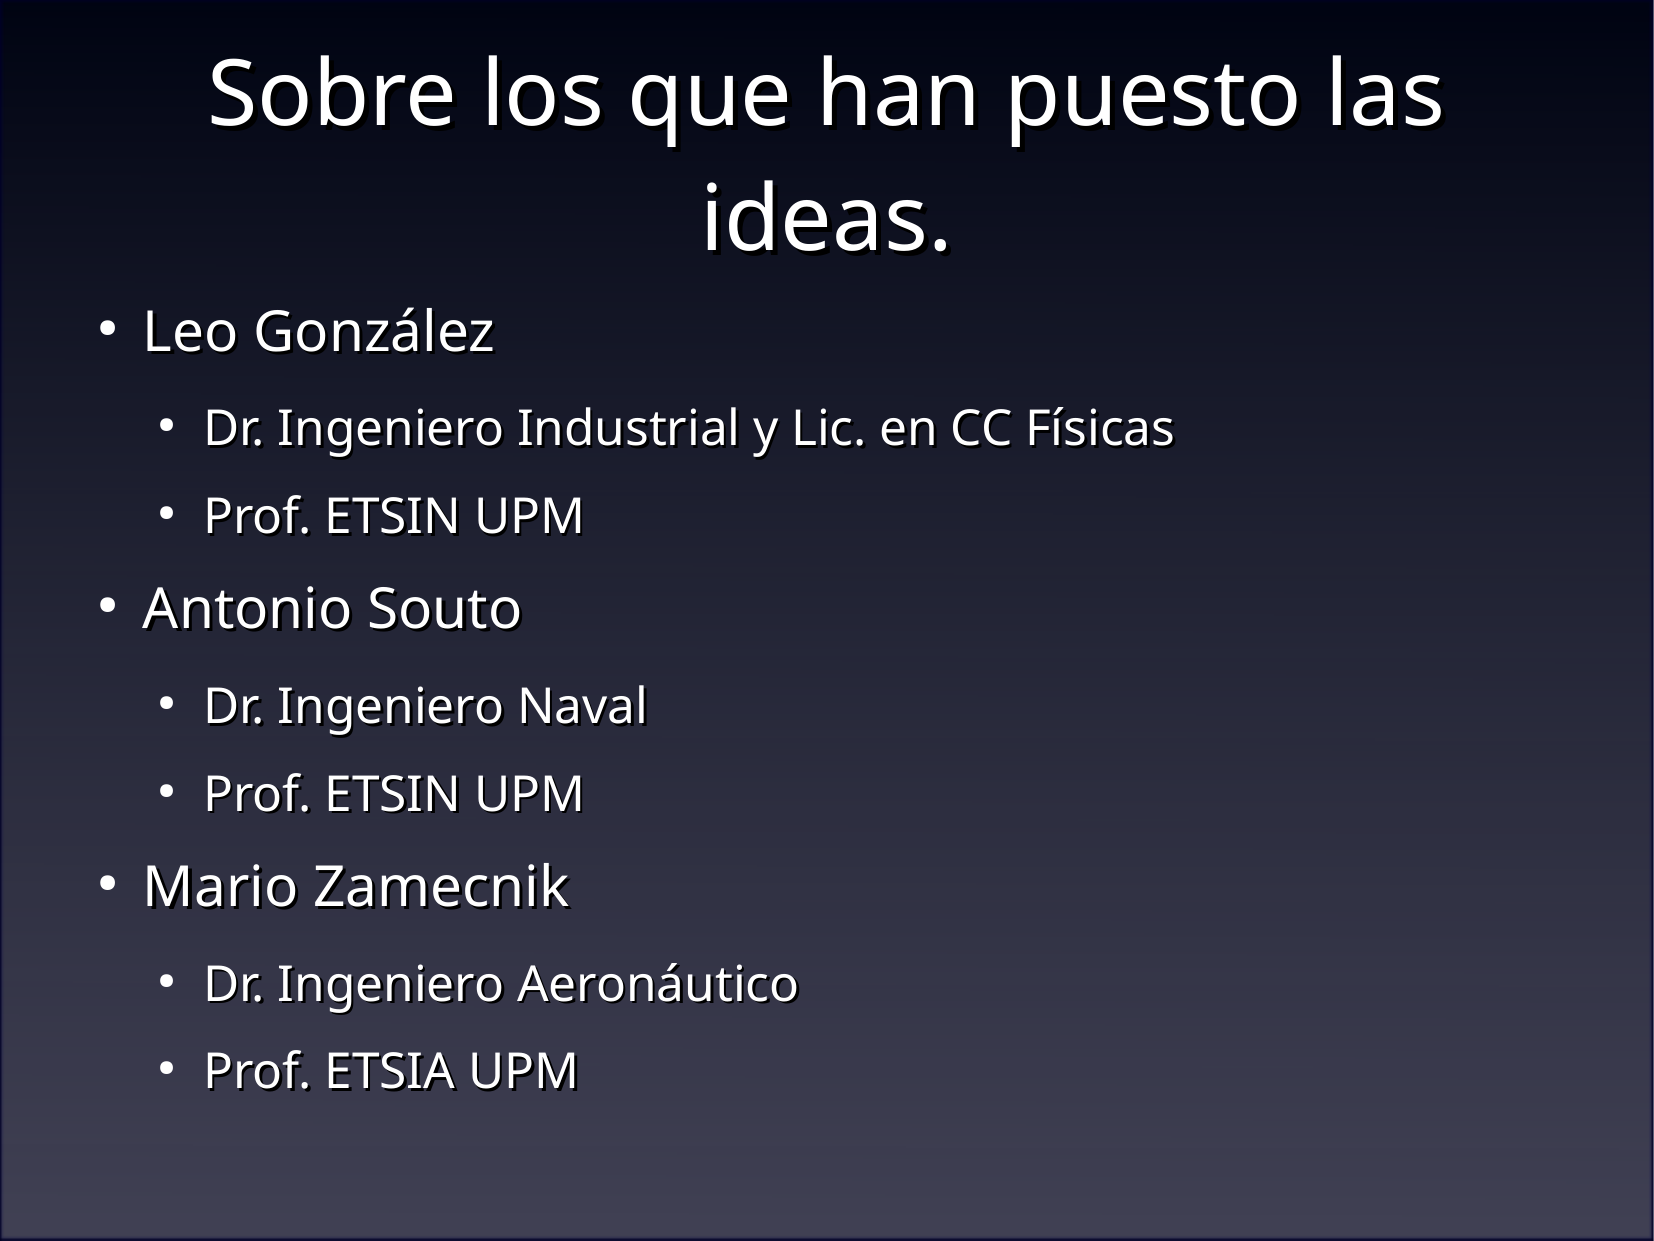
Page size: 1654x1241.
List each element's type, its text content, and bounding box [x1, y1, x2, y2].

list Leo González Dr. Ingeniero Industrial y Lic. en CC Físicas Prof. ETSIN UPM Antonio Souto Dr. Ingeniero Naval Prof. ETSIN UPM Mario Zamecnik Dr. Ingeniero Aeronáutico Prof. ETSIA UPM [82, 290, 1571, 1109]
title Sobre los que han puesto las ideas. [82, 56, 1571, 250]
picture [0, 0, 1654, 1241]
